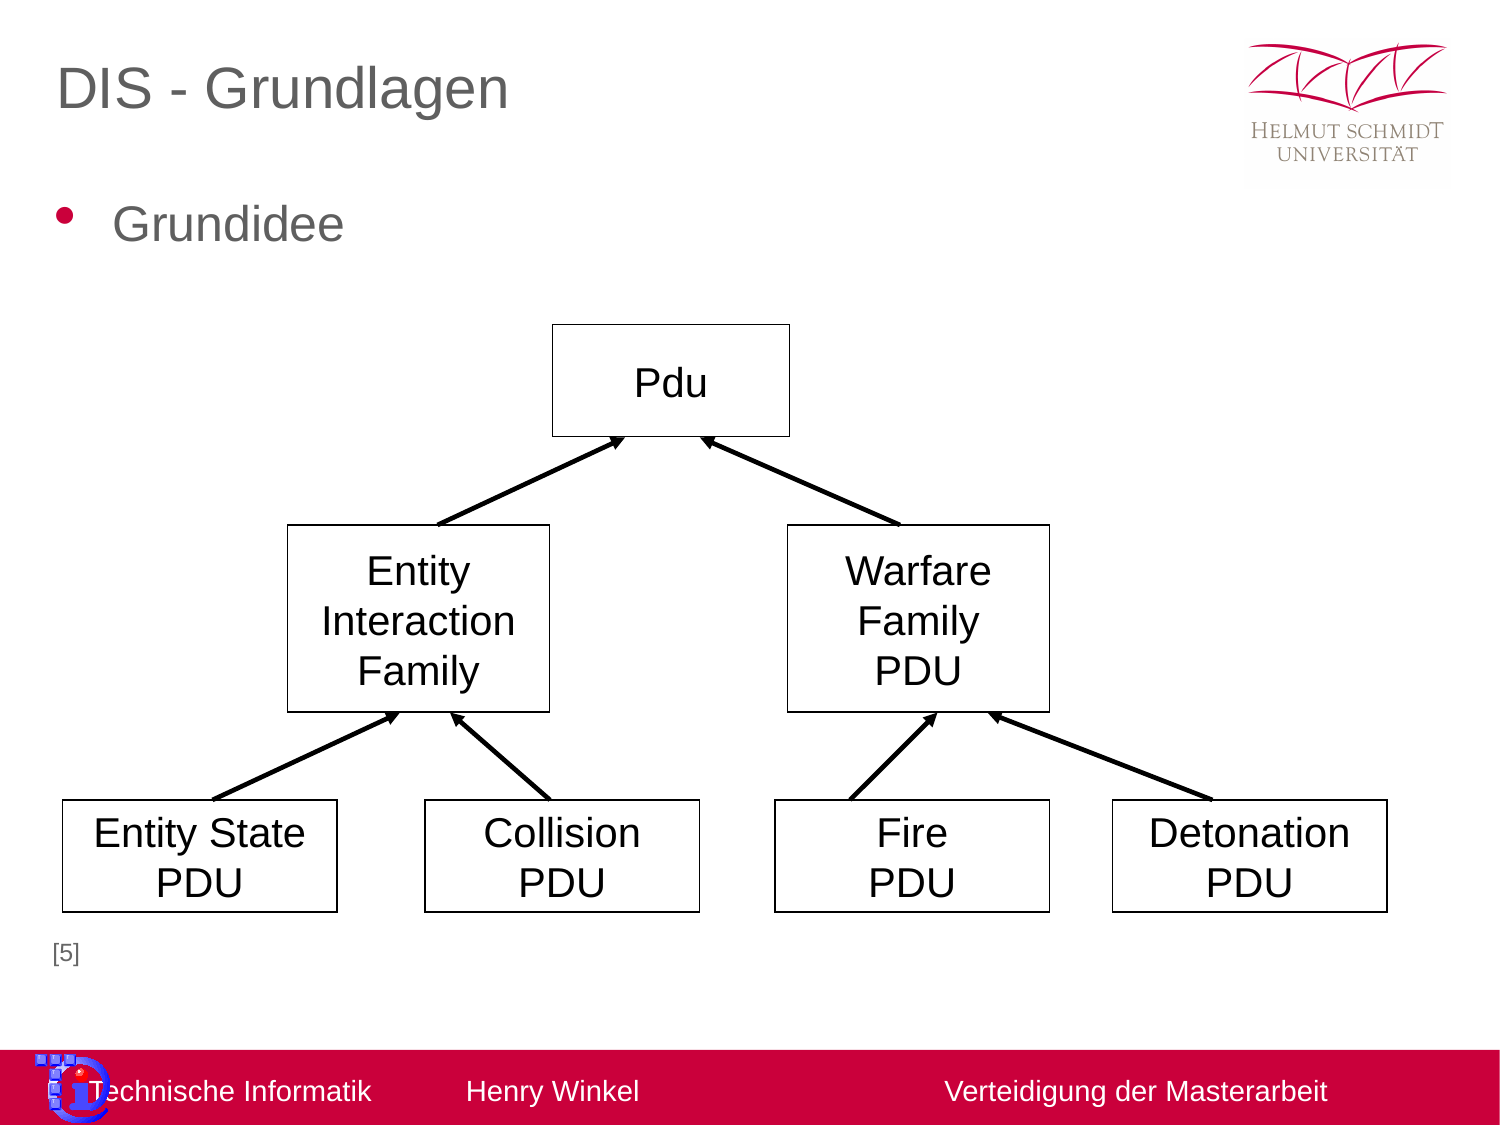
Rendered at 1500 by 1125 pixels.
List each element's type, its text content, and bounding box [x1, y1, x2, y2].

text_box Grundidee [41, 184, 1459, 1035]
text_box Detonation PDU [1112, 799, 1388, 913]
text_box Warfare Family PDU [787, 524, 1050, 713]
text_box Entity State PDU [62, 799, 338, 913]
text_box Pdu [552, 324, 790, 437]
text_box Entity Interaction Family [287, 524, 550, 713]
picture [1244, 38, 1451, 184]
text_box DIS - Grundlagen [41, 42, 1223, 161]
text_box Fire PDU [774, 799, 1050, 913]
text_box [5] [37, 928, 95, 974]
text_box Collision PDU [424, 799, 700, 913]
